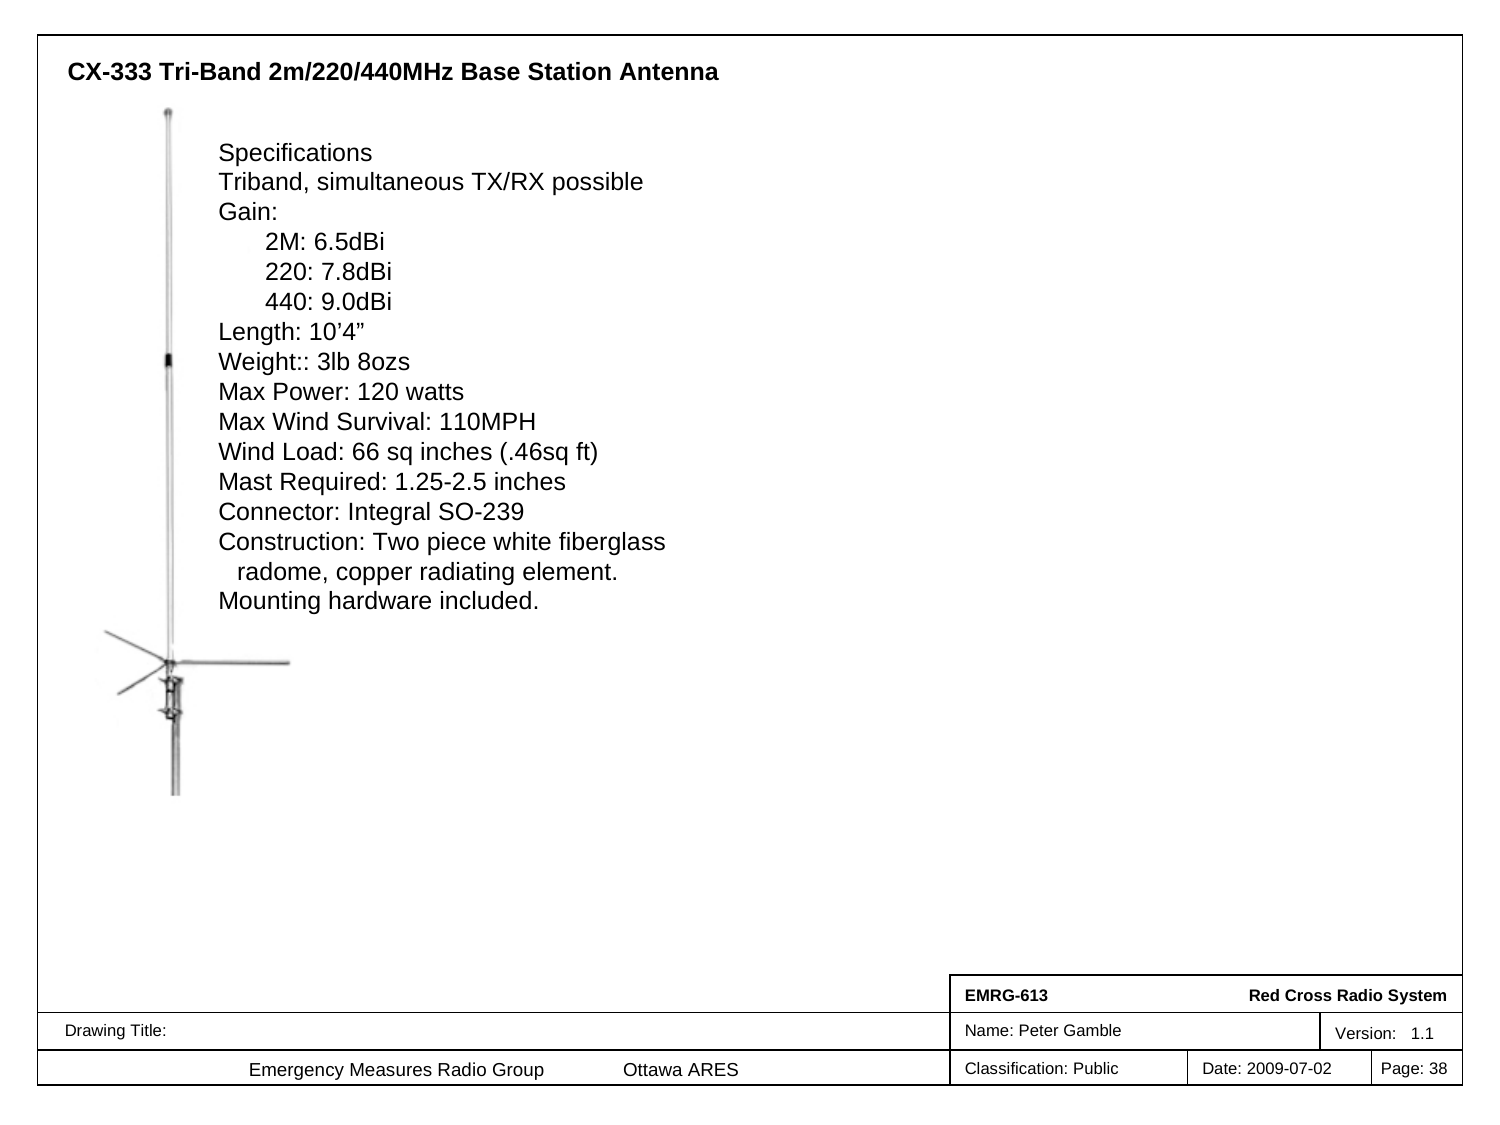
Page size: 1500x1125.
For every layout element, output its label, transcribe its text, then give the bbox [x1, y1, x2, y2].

picture [75, 94, 306, 818]
text_box Emergency Measures Radio Group Ottawa ARES [50, 1049, 938, 1086]
text_box Specifications Triband, simultaneous TX/RX possible Gain: 2M: 6.5dBi 220: 7.8dBi 440: 9.0dBi Length: 10’4” Weight:: 3lb 8ozs Max Power: 120 watts Max Wind Survival: 110MPH Wind Load: 66 sq inches (.46sq ft) Mast Required: 1.25-2.5 inches Connector: Integral SO-239 Construction: Two piece white fiberglass radome, copper radiating element. Mounting hardware included. [203, 128, 743, 623]
text_box CX-333 Tri-Band 2m/220/440MHz Base Station Antenna [52, 47, 736, 94]
text_box Page: <number> [1362, 1049, 1463, 1086]
